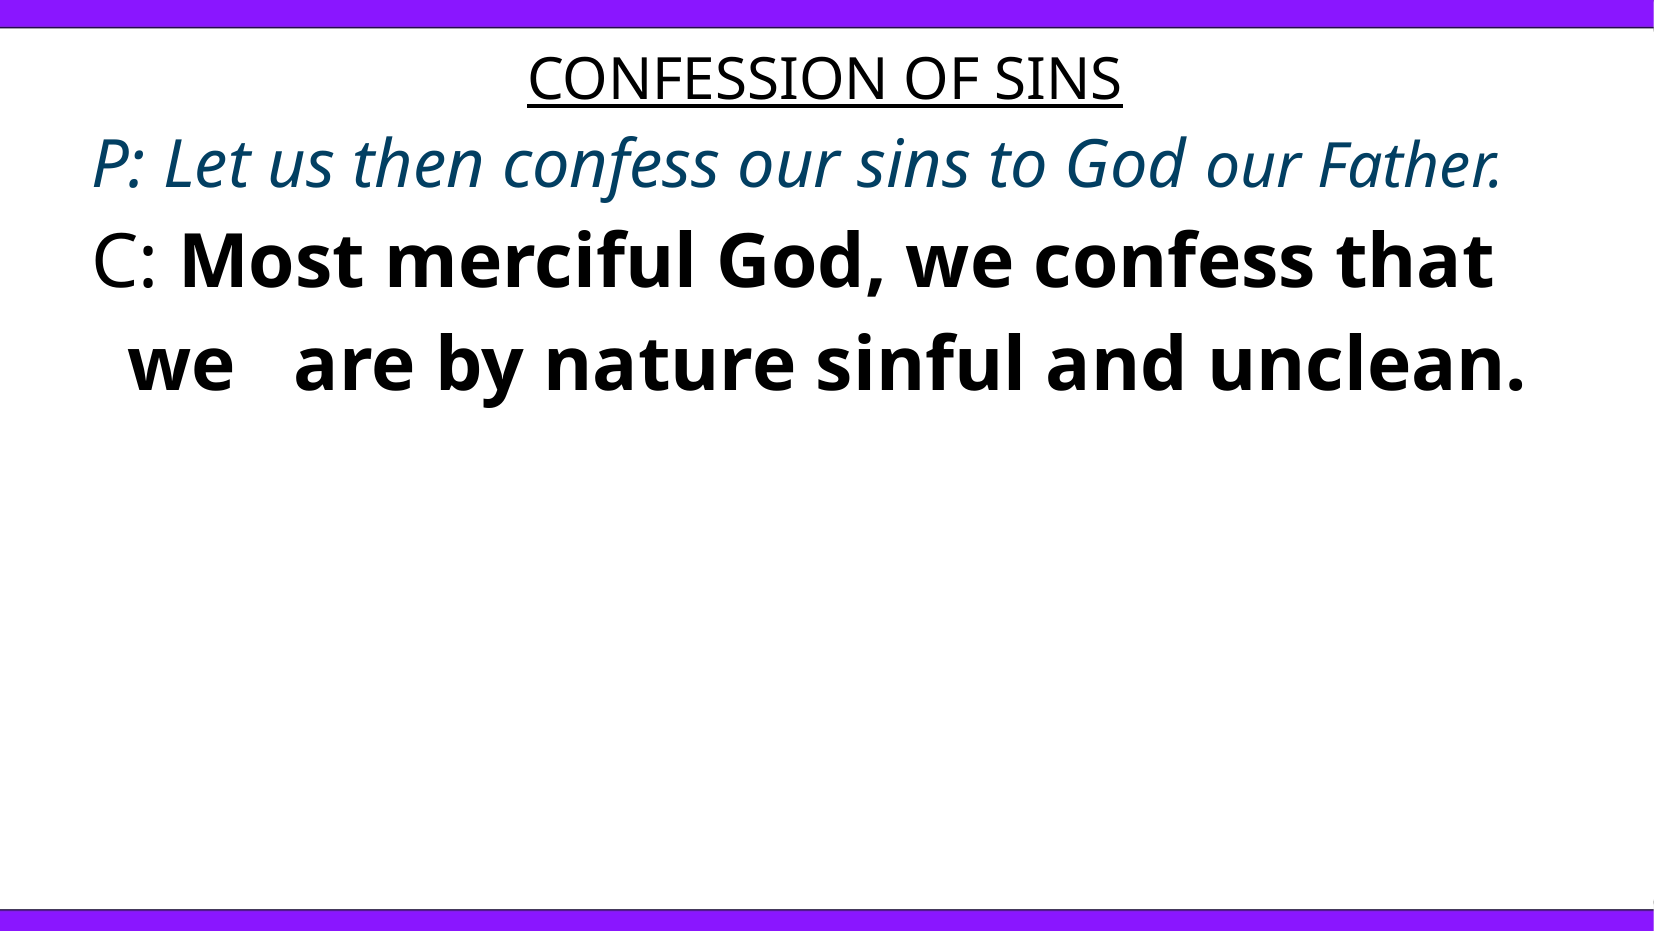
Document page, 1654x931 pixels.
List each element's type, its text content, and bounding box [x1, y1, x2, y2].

text_box CONFESSION OF SINS P: Let us then confess our sins to God our Father. C: Most merciful God, we confess that we are by nature sinful and unclean. [75, 30, 1576, 436]
picture [0, 0, 1654, 931]
